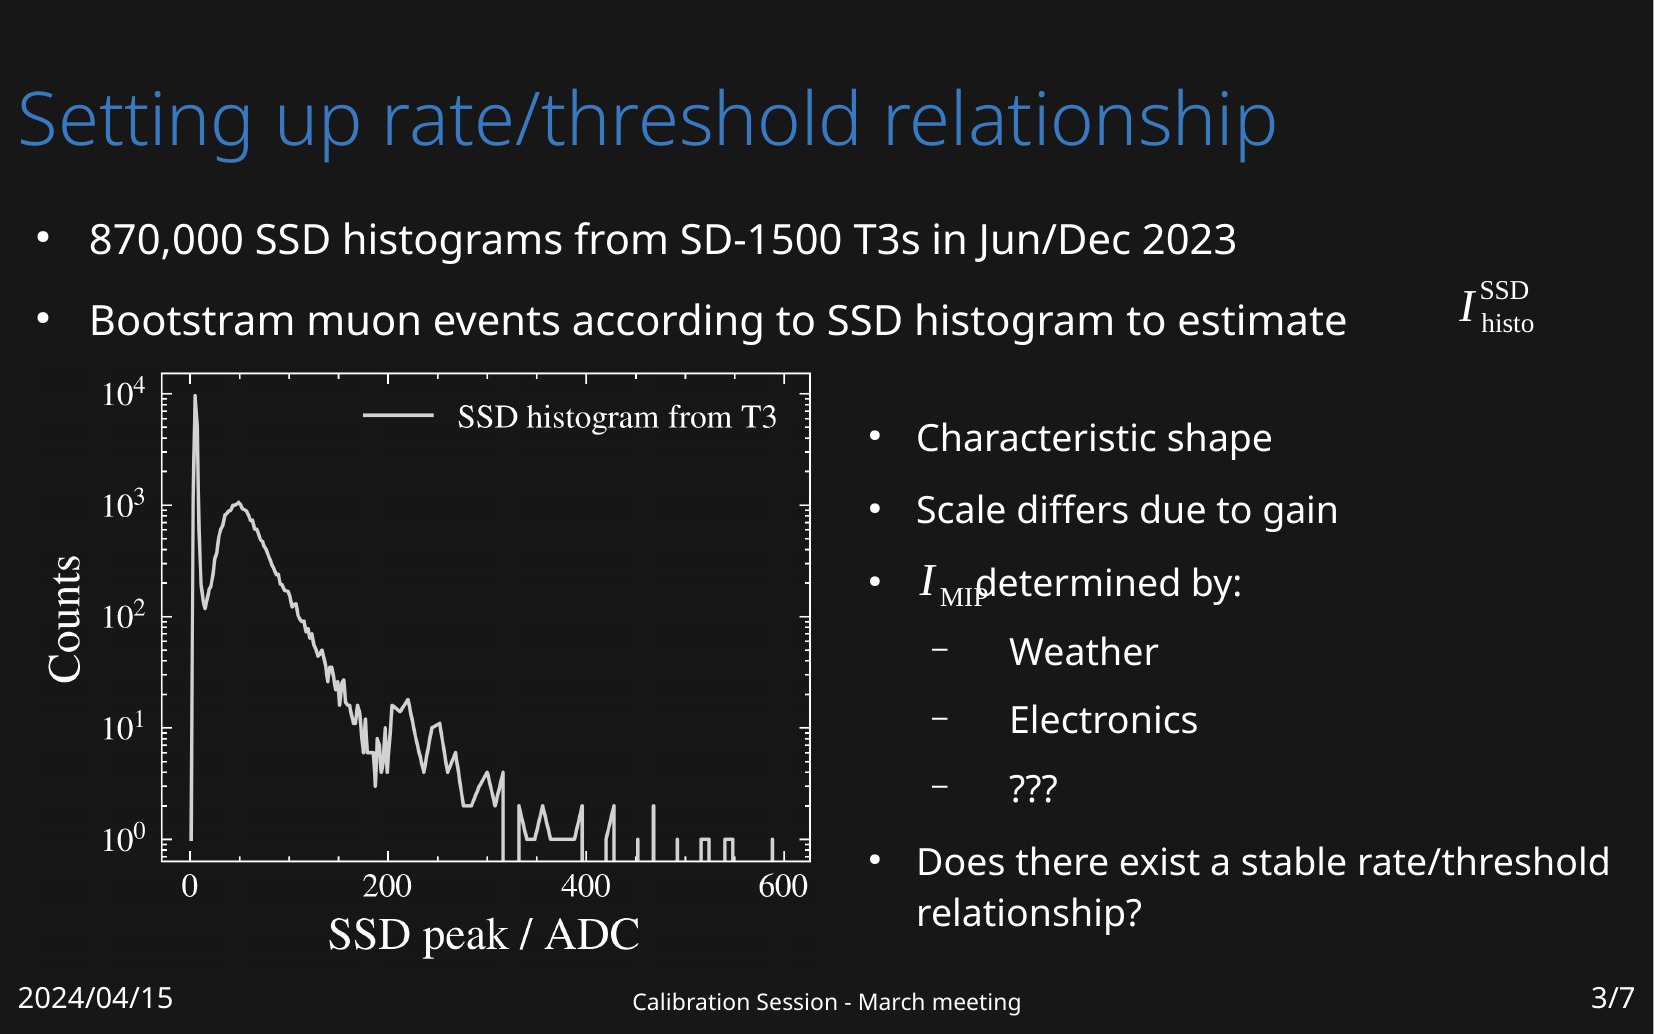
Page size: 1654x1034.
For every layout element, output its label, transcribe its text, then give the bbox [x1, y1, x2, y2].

list Characteristic shape Scale differs due to gain determined by: Weather Electronics ??? Does there exist a stable rate/threshold relationship? [852, 411, 1646, 943]
chart [1451, 274, 1540, 339]
picture [36, 361, 822, 971]
list 870,000 SSD histograms from SD-1500 T3s in Jun/Dec 2023 Bootstram muon events according to SSD histogram to estimate [18, 209, 1632, 374]
title Setting up rate/threshold relationship [18, 66, 1654, 169]
chart [911, 554, 996, 613]
